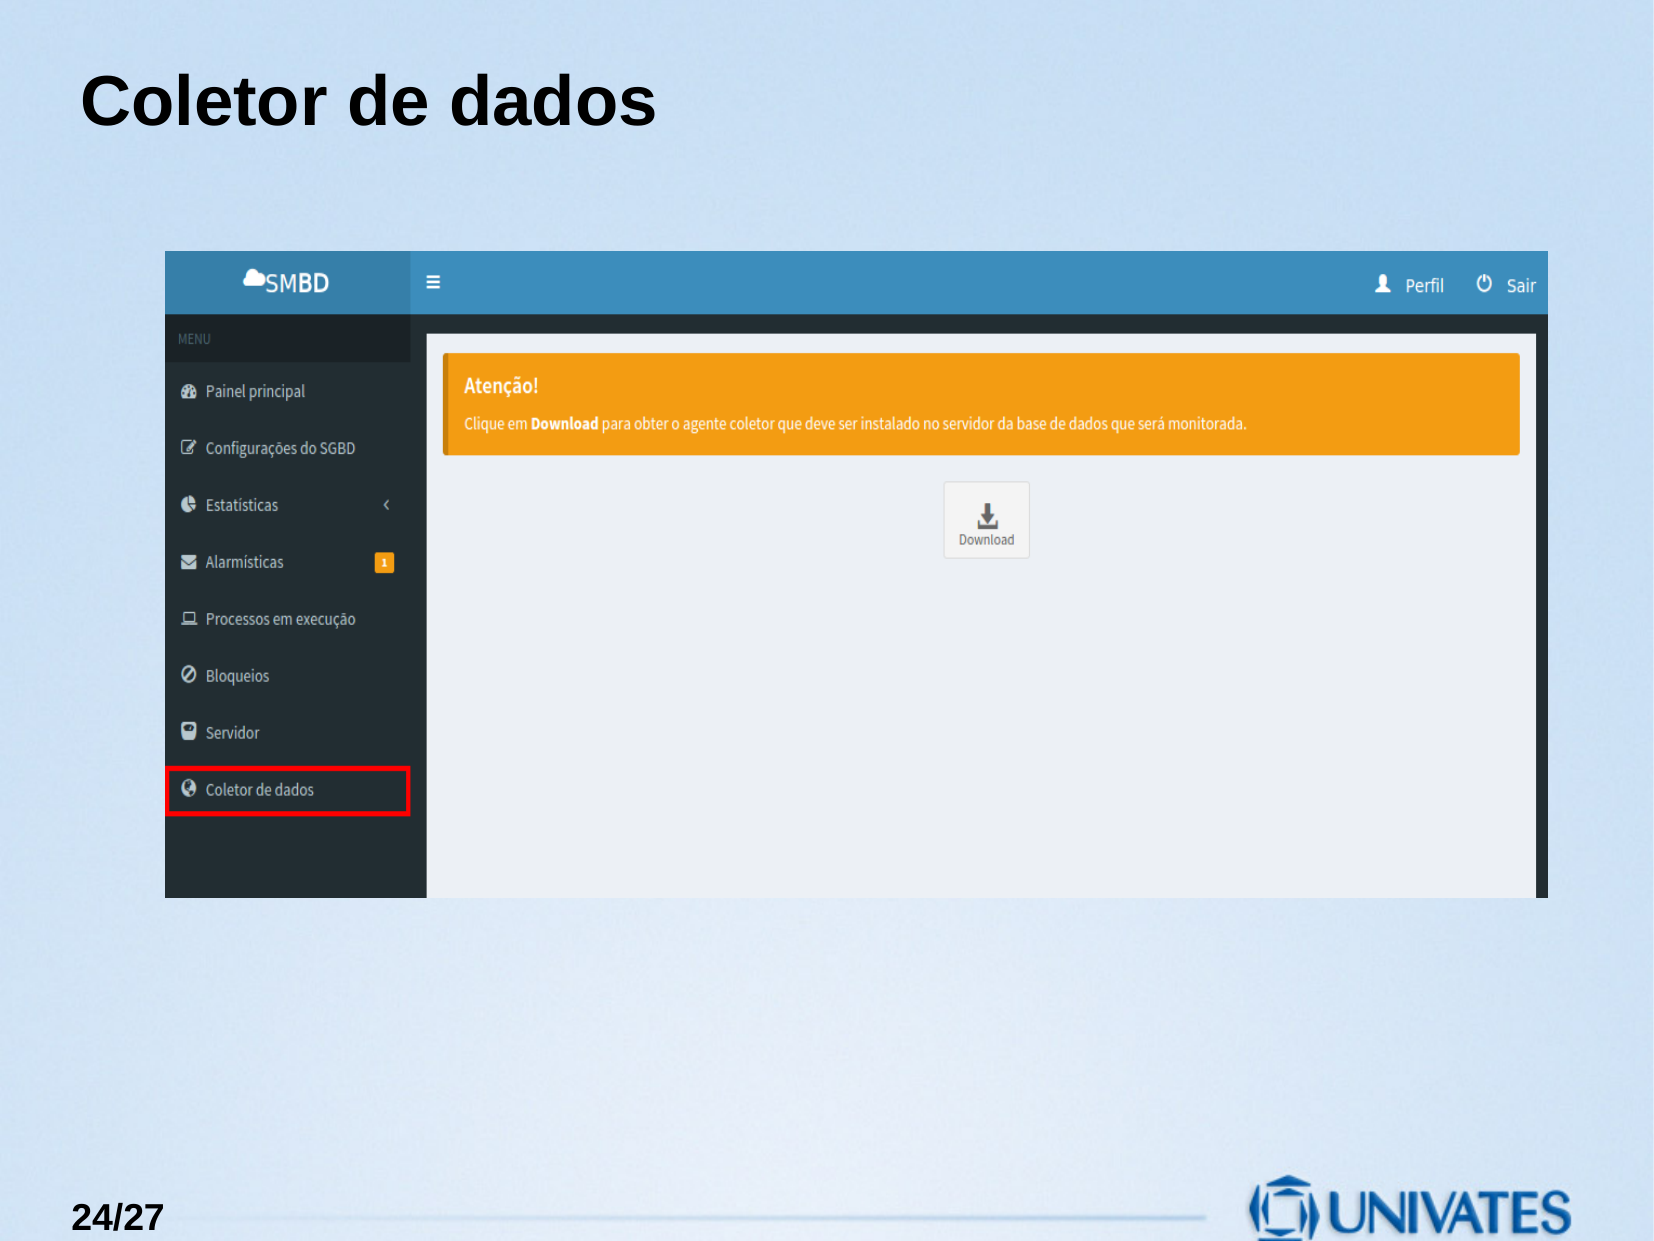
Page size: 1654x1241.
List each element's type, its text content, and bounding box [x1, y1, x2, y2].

picture [165, 251, 1548, 898]
text_box [82, 318, 1571, 1039]
title Coletor de dados [80, 40, 1569, 166]
